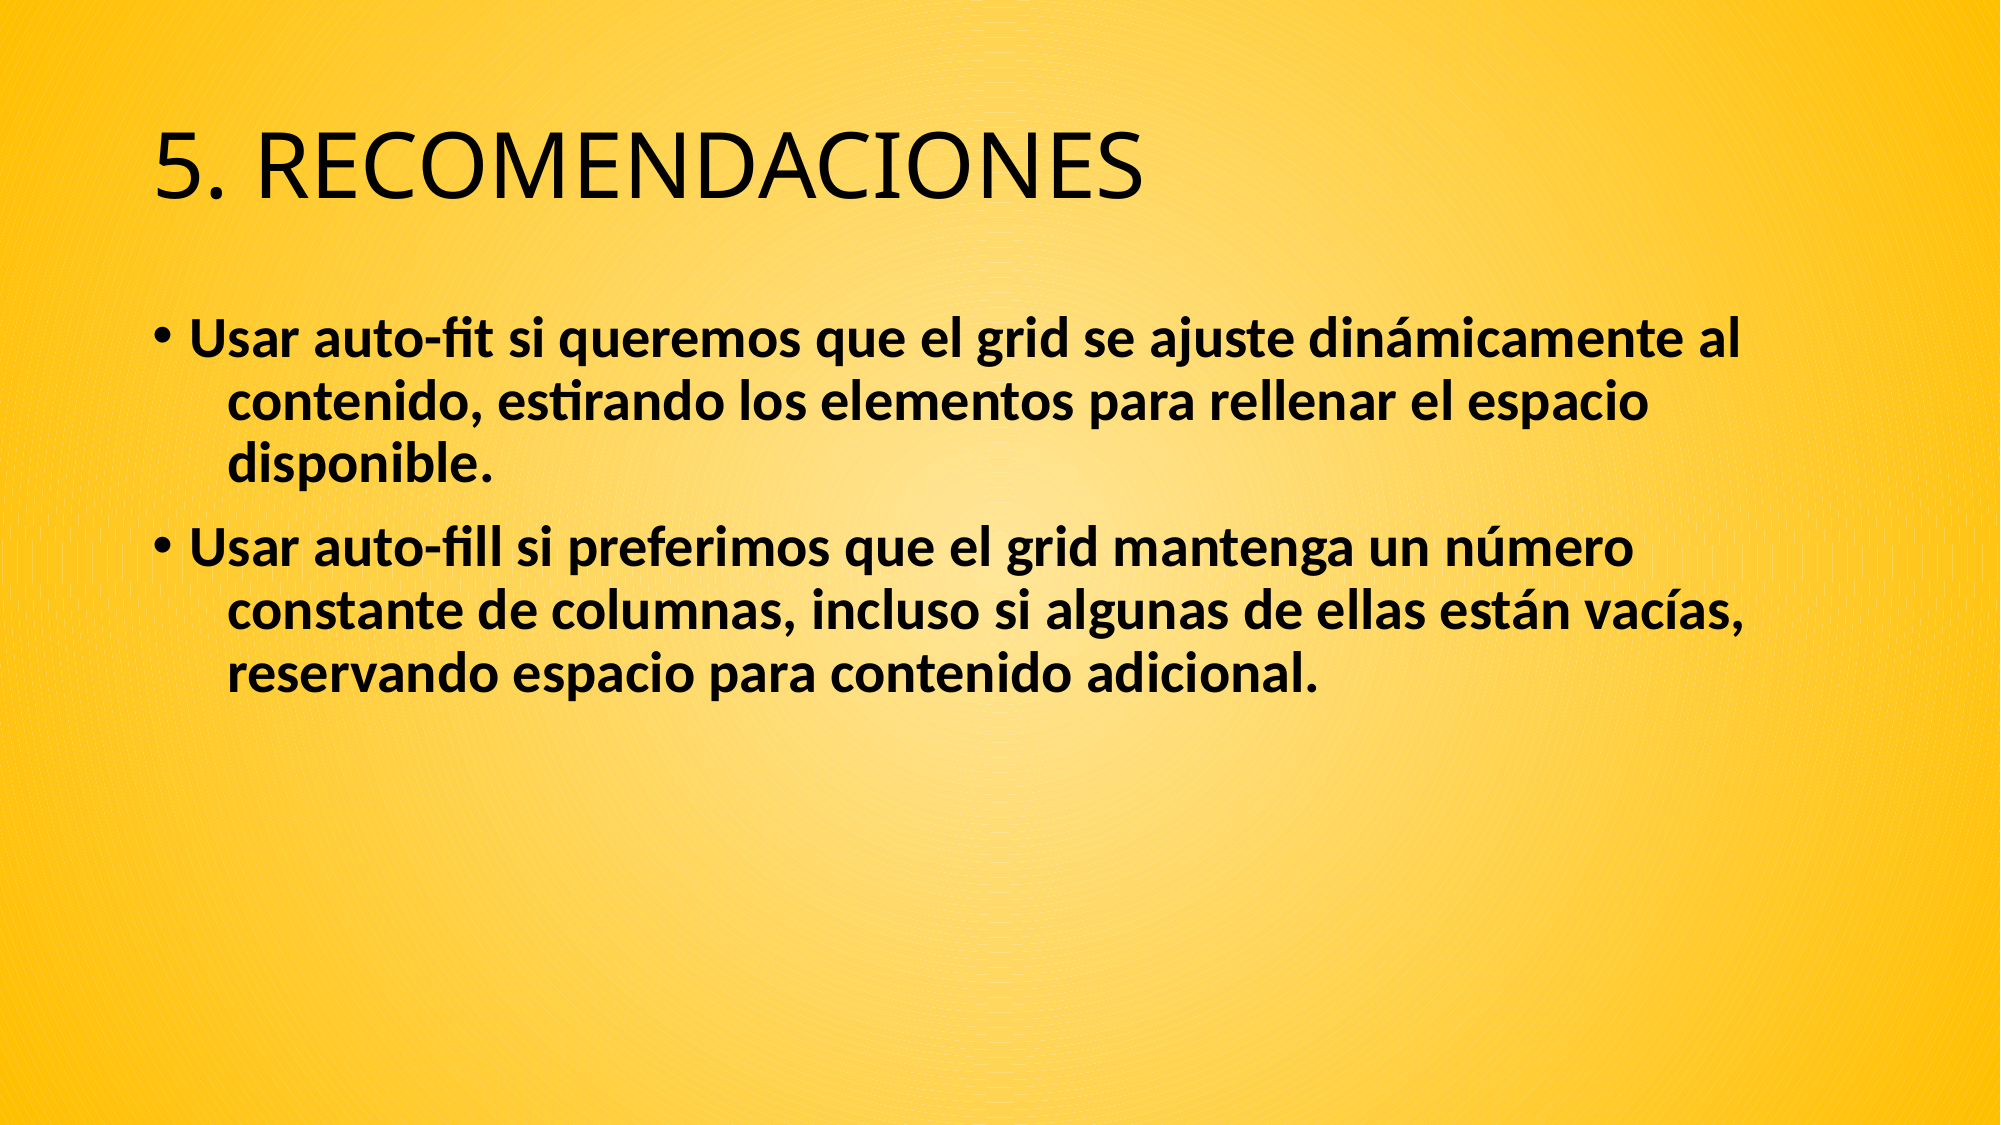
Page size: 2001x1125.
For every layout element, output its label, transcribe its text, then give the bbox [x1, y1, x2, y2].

title 5. RECOMENDACIONES [137, 59, 1863, 278]
list Usar auto-fit si queremos que el grid se ajuste dinámicamente al contenido, estirando los elementos para rellenar el espacio disponible. Usar auto-fill si preferimos que el grid mantenga un número constante de columnas, incluso si algunas de ellas están vacías, reservando espacio para contenido adicional. [137, 299, 1863, 1014]
